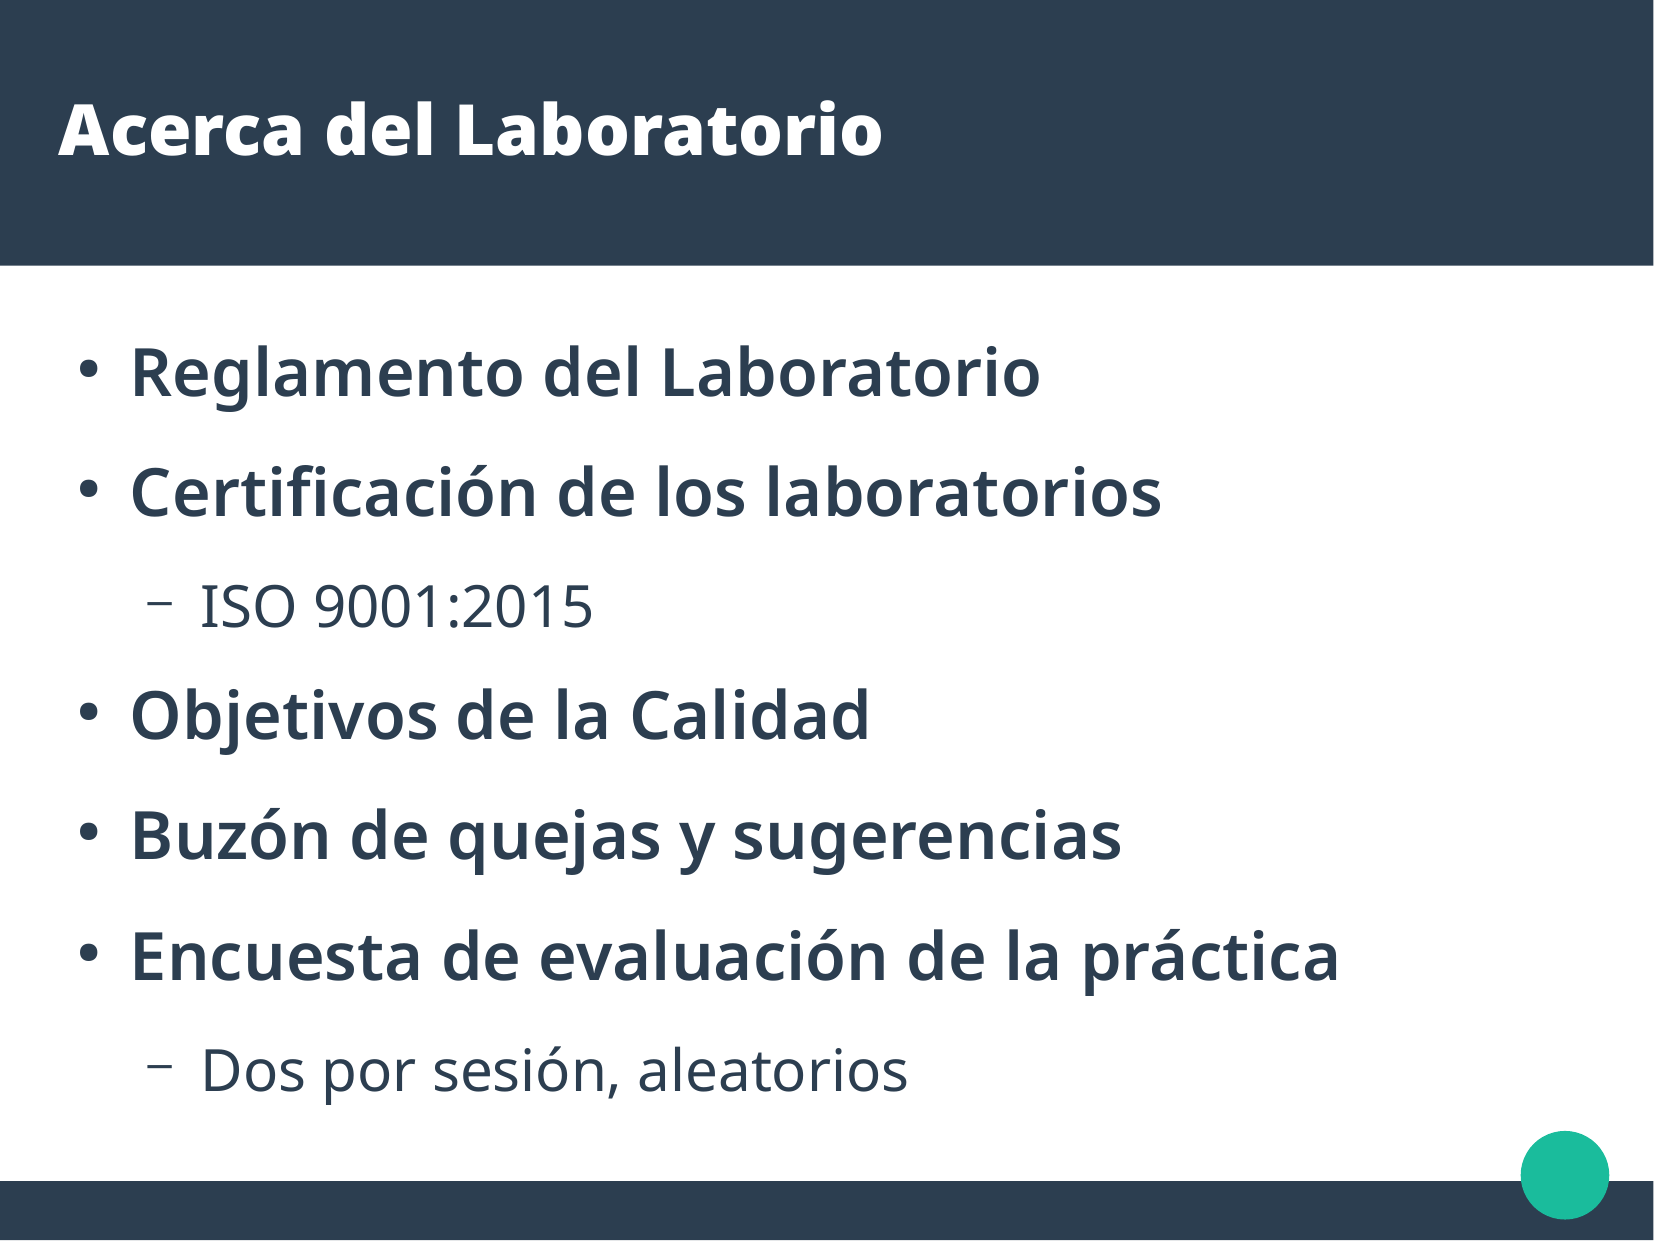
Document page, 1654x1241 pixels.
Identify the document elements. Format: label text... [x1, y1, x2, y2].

list Reglamento del Laboratorio Certificación de los laboratorios ISO 9001:2015 Objetivos de la Calidad Buzón de quejas y sugerencias Encuesta de evaluación de la práctica Dos por sesión, aleatorios [59, 324, 1595, 1152]
title Acerca del Laboratorio [59, 49, 1595, 207]
